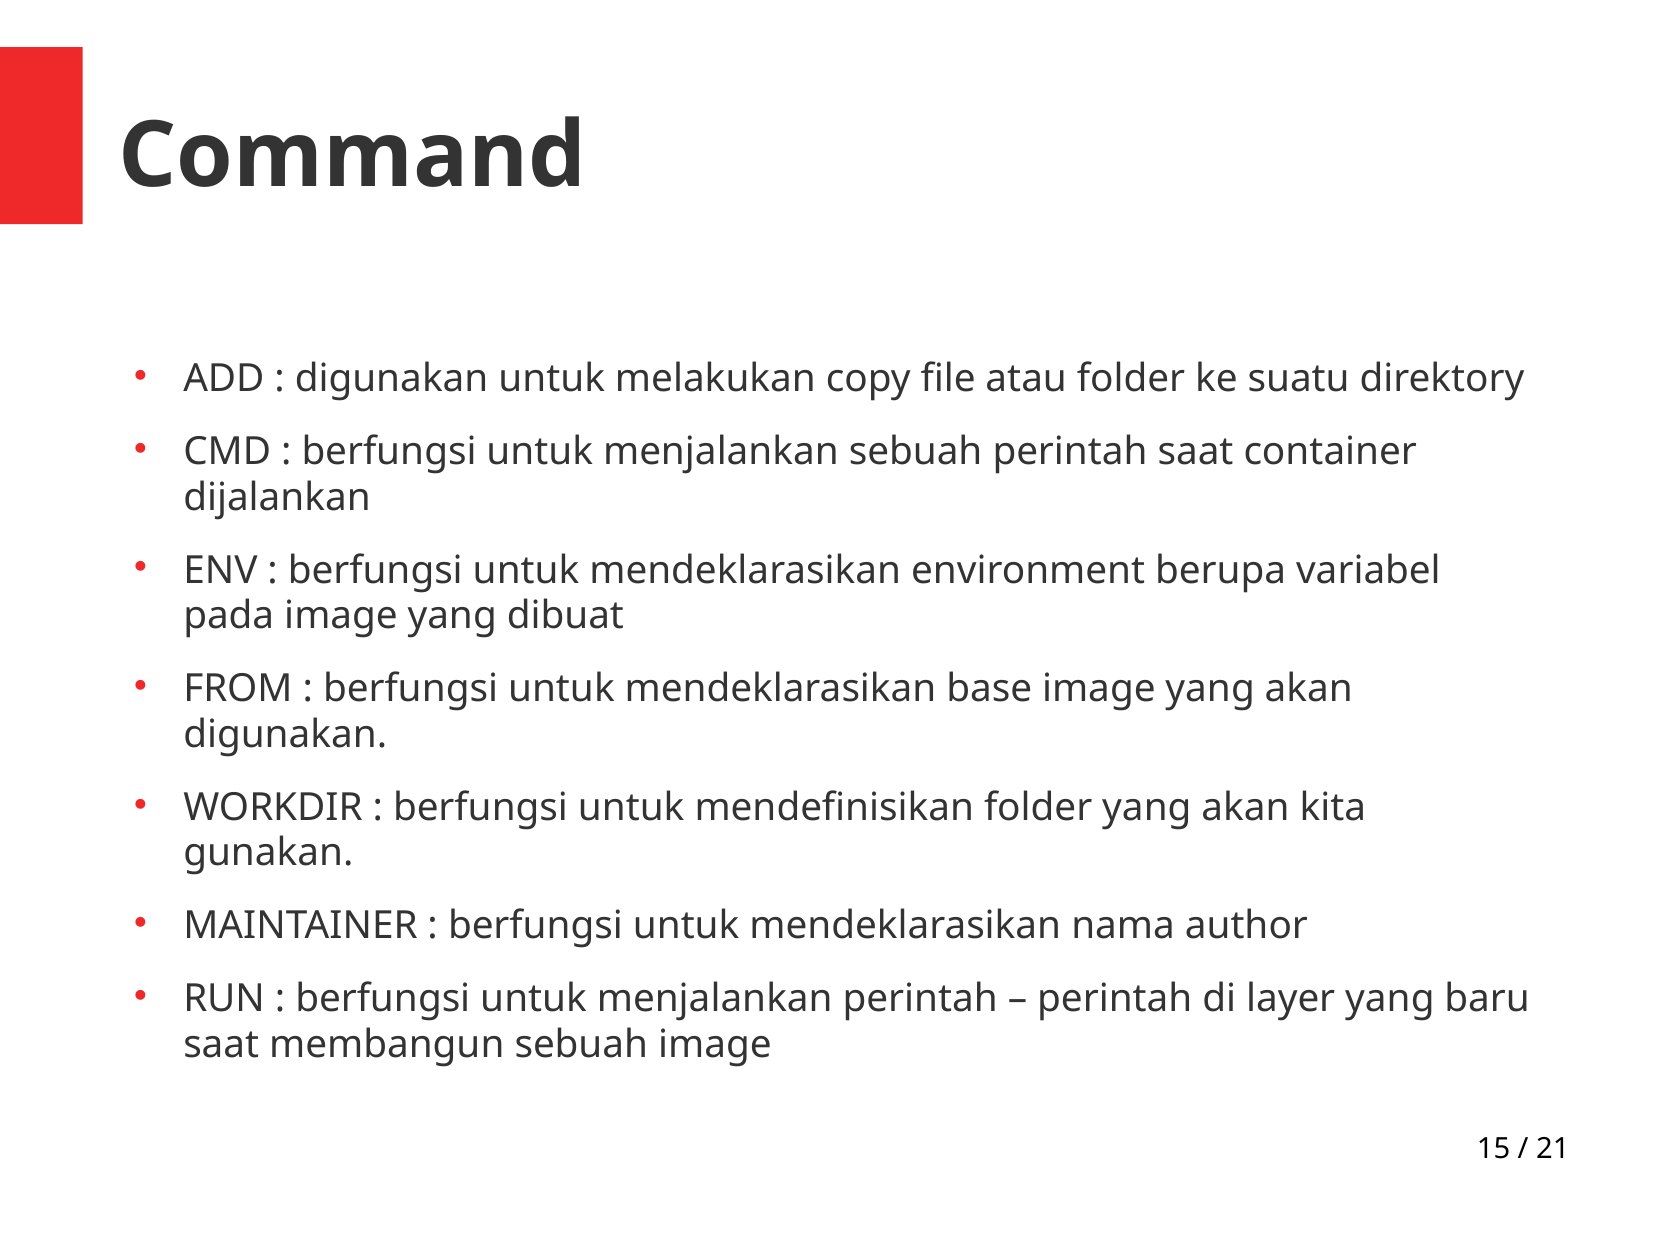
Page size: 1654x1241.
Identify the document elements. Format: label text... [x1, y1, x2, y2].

title Command [118, 49, 1571, 257]
list ADD : digunakan untuk melakukan copy file atau folder ke suatu direktory CMD : berfungsi untuk menjalankan sebuah perintah saat container dijalankan ENV : berfungsi untuk mendeklarasikan environment berupa variabel pada image yang dibuat FROM : berfungsi untuk mendeklarasikan base image yang akan digunakan. WORKDIR : berfungsi untuk mendefinisikan folder yang akan kita gunakan. MAINTAINER : berfungsi untuk mendeklarasikan nama author RUN : berfungsi untuk menjalankan perintah – perintah di layer yang baru saat membangun sebuah image [118, 354, 1536, 1074]
